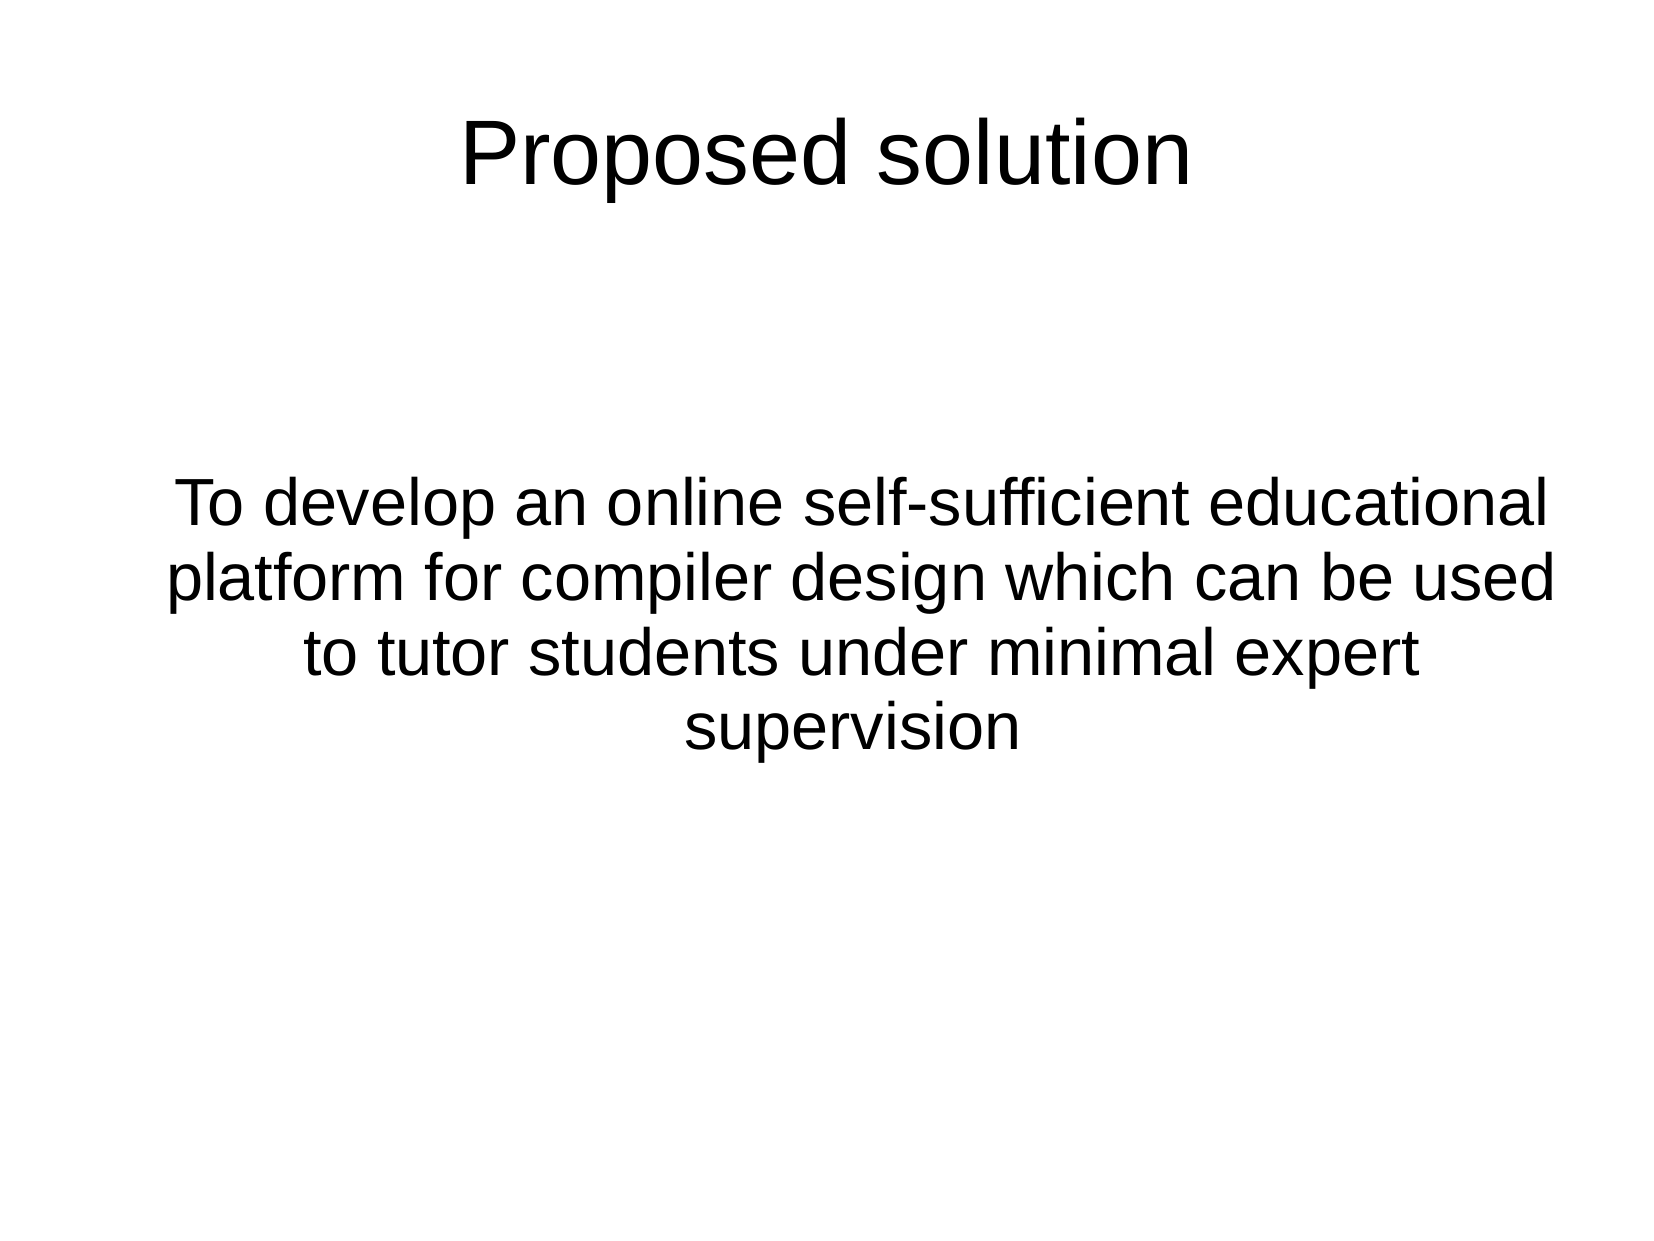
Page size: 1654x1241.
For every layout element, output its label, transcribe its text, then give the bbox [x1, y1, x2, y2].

list To develop an online self-sufficient educational platform for compiler design which can be used to tutor students under minimal expert supervision [82, 465, 1571, 1185]
title Proposed solution [82, 49, 1571, 257]
